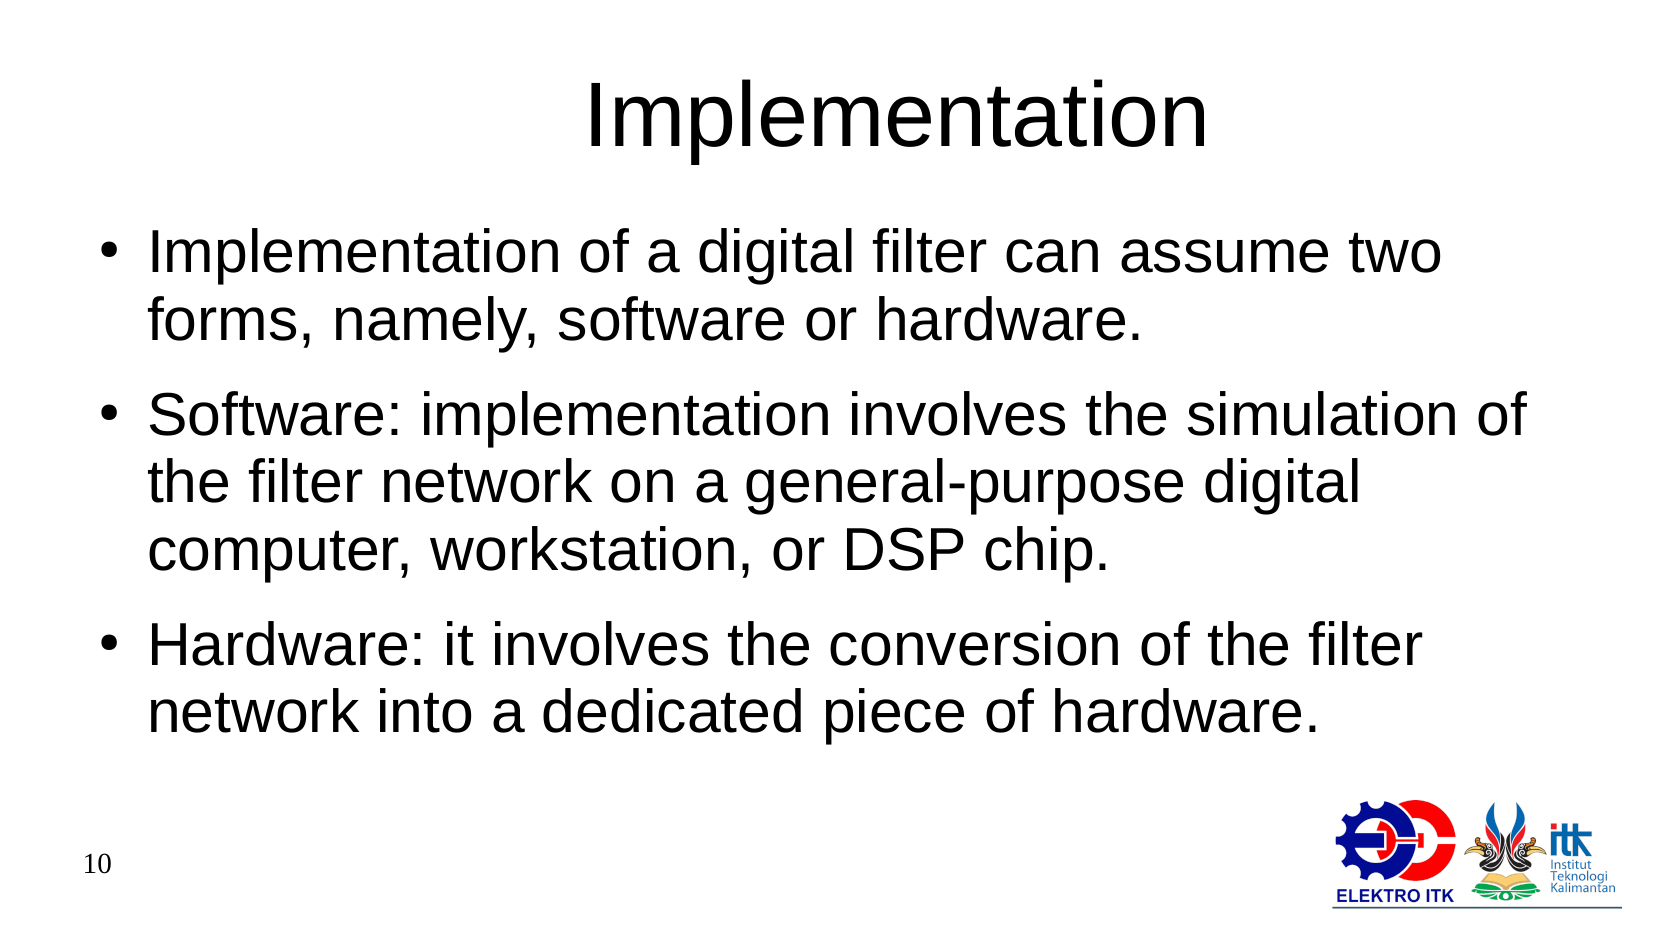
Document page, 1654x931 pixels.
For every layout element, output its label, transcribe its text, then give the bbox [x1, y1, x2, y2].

picture [1332, 800, 1622, 918]
title Implementation [82, 37, 1571, 193]
list Implementation of a digital ﬁlter can assume two forms, namely, software or hardware. Software: implementation involves the simulation of the ﬁlter network on a general-purpose digital computer, workstation, or DSP chip. Hardware: it involves the conversion of the ﬁlter network into a dedicated piece of hardware. [82, 217, 1571, 758]
